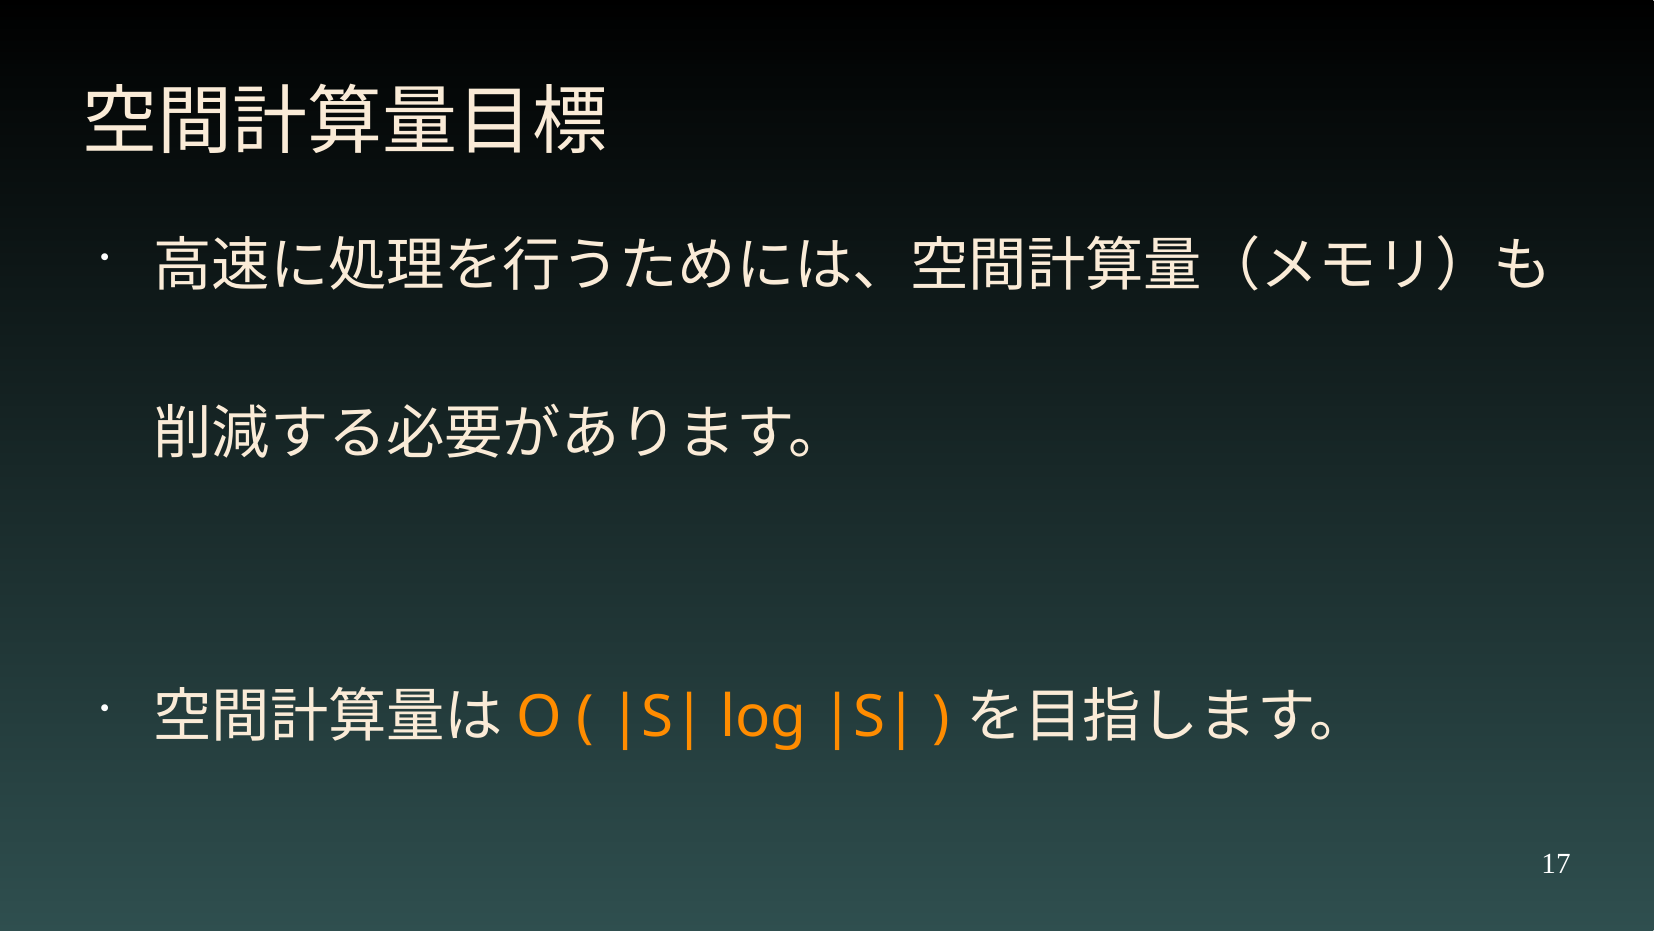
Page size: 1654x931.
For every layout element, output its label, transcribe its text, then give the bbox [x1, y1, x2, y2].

title 空間計算量目標 [82, 37, 686, 193]
list 高速に処理を行うためには、空間計算量（メモリ）も 削減する必要があります。 空間計算量は O ( |S| log |S| ) を目指します。 [82, 217, 1571, 898]
